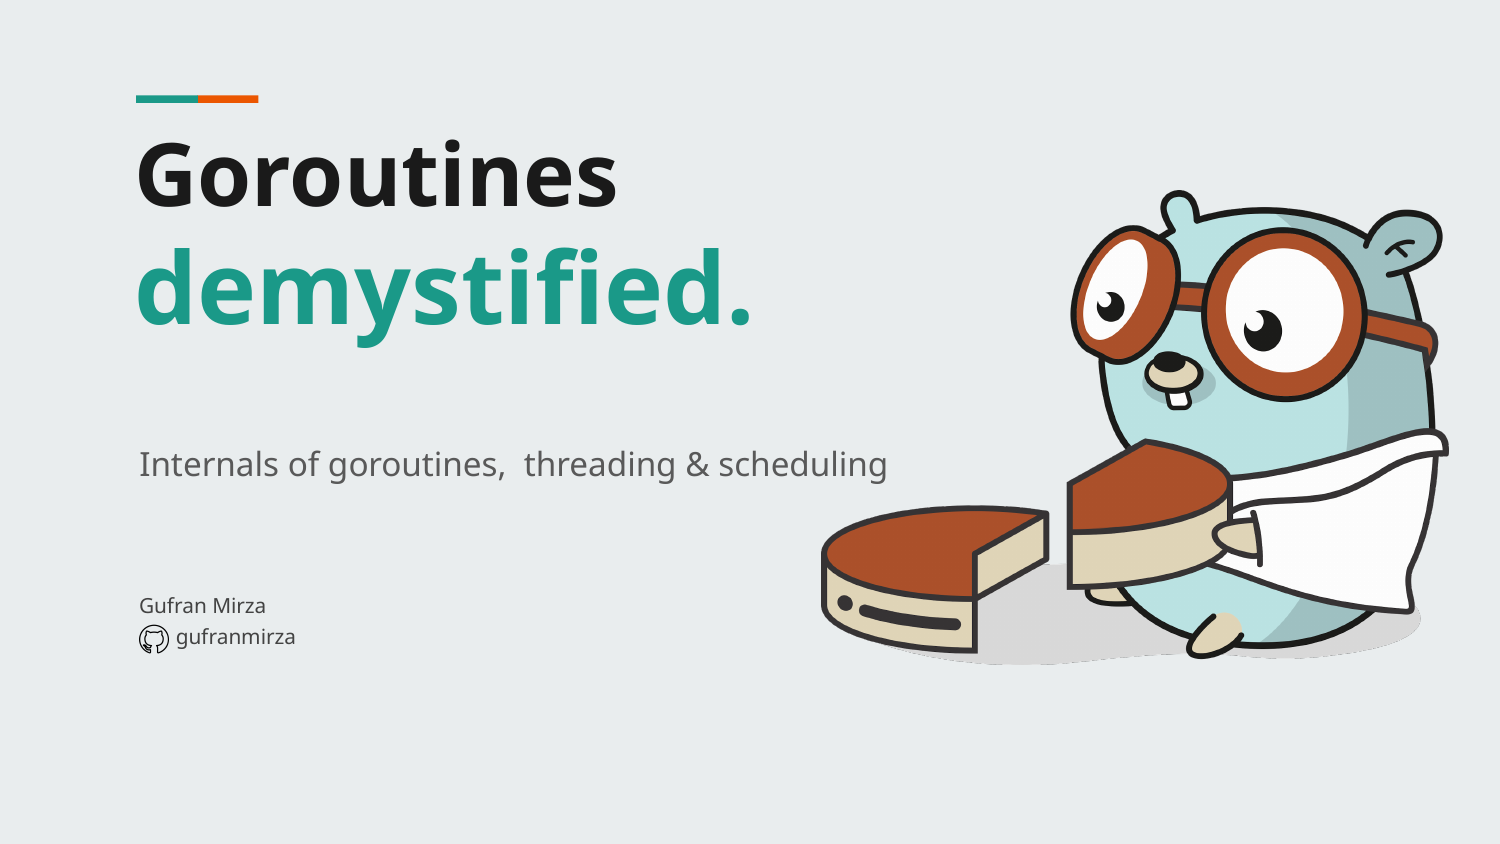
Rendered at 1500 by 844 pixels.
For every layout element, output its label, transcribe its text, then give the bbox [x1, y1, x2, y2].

text_box Gufran Mirza [124, 578, 317, 634]
picture [139, 634, 160, 654]
title Goroutines demystified. [119, 104, 1381, 378]
text_box gufranmirza [160, 608, 353, 664]
subtitle Internals of goroutines, threading & scheduling [124, 421, 821, 571]
picture [821, 190, 1449, 665]
